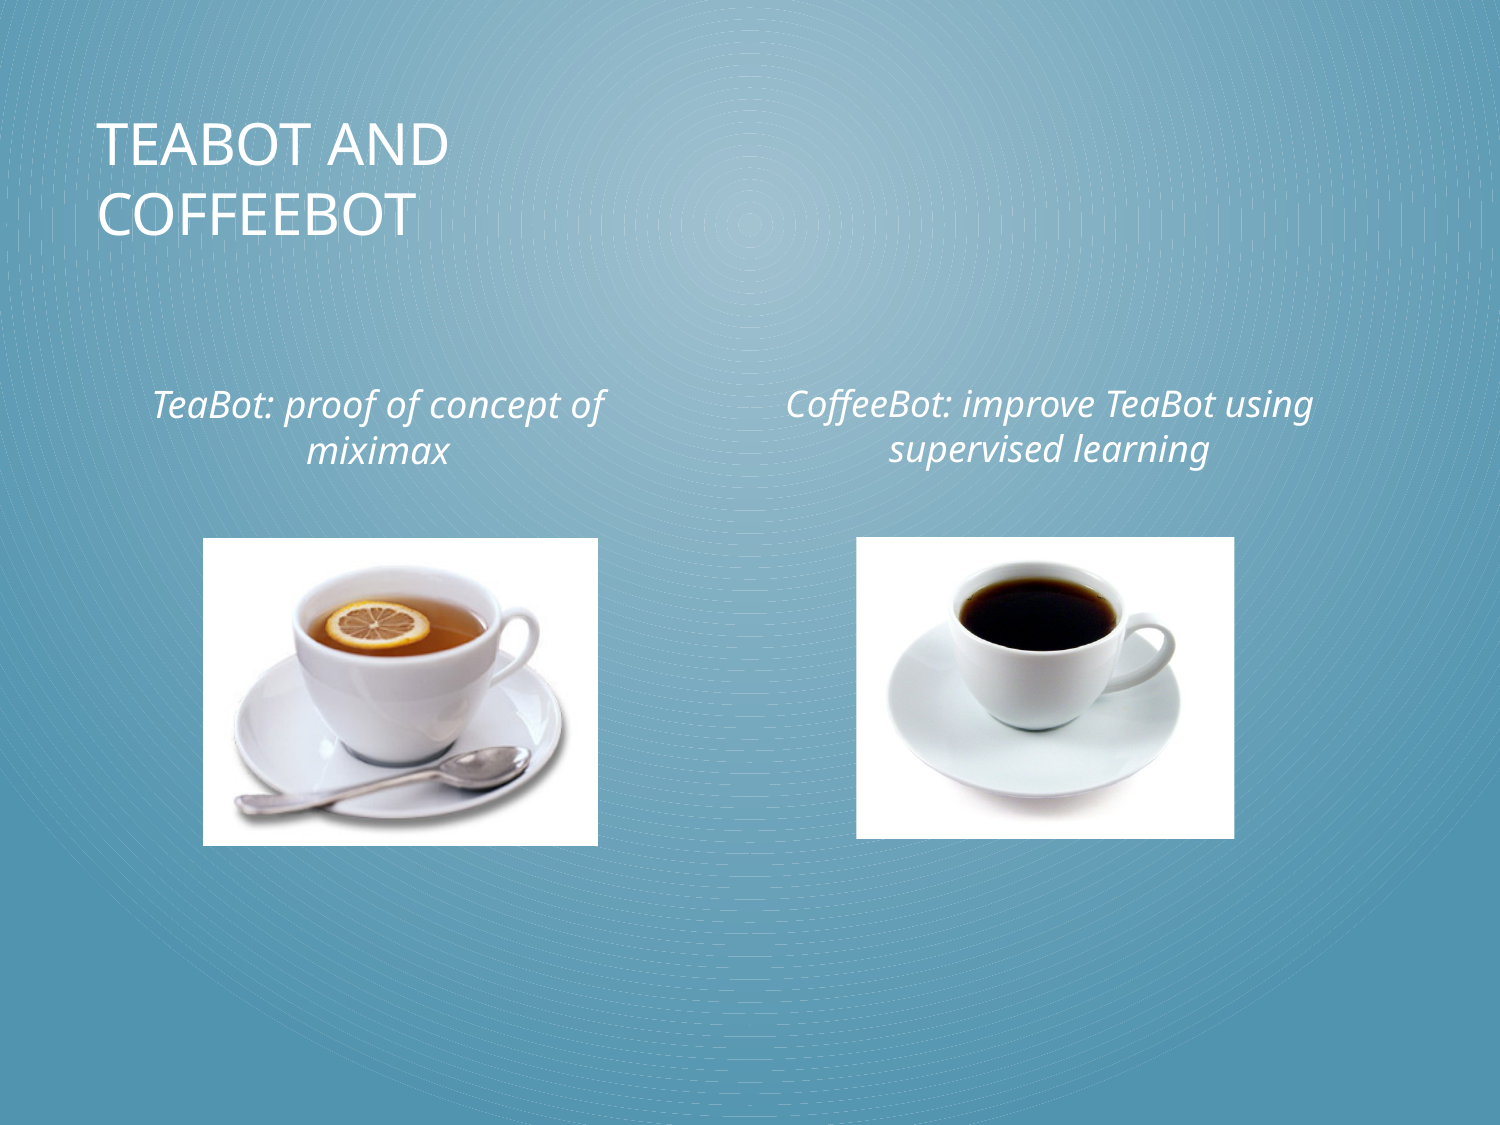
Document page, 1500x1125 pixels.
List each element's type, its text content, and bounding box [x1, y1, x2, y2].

picture [856, 537, 1235, 839]
list CoffeeBot: improve TeaBot using supervised learning [750, 373, 1351, 480]
list TeaBot: proof of concept of miximax [88, 373, 668, 480]
picture [203, 538, 598, 847]
title TEABOT AND COFFEEBOT [81, 99, 675, 275]
